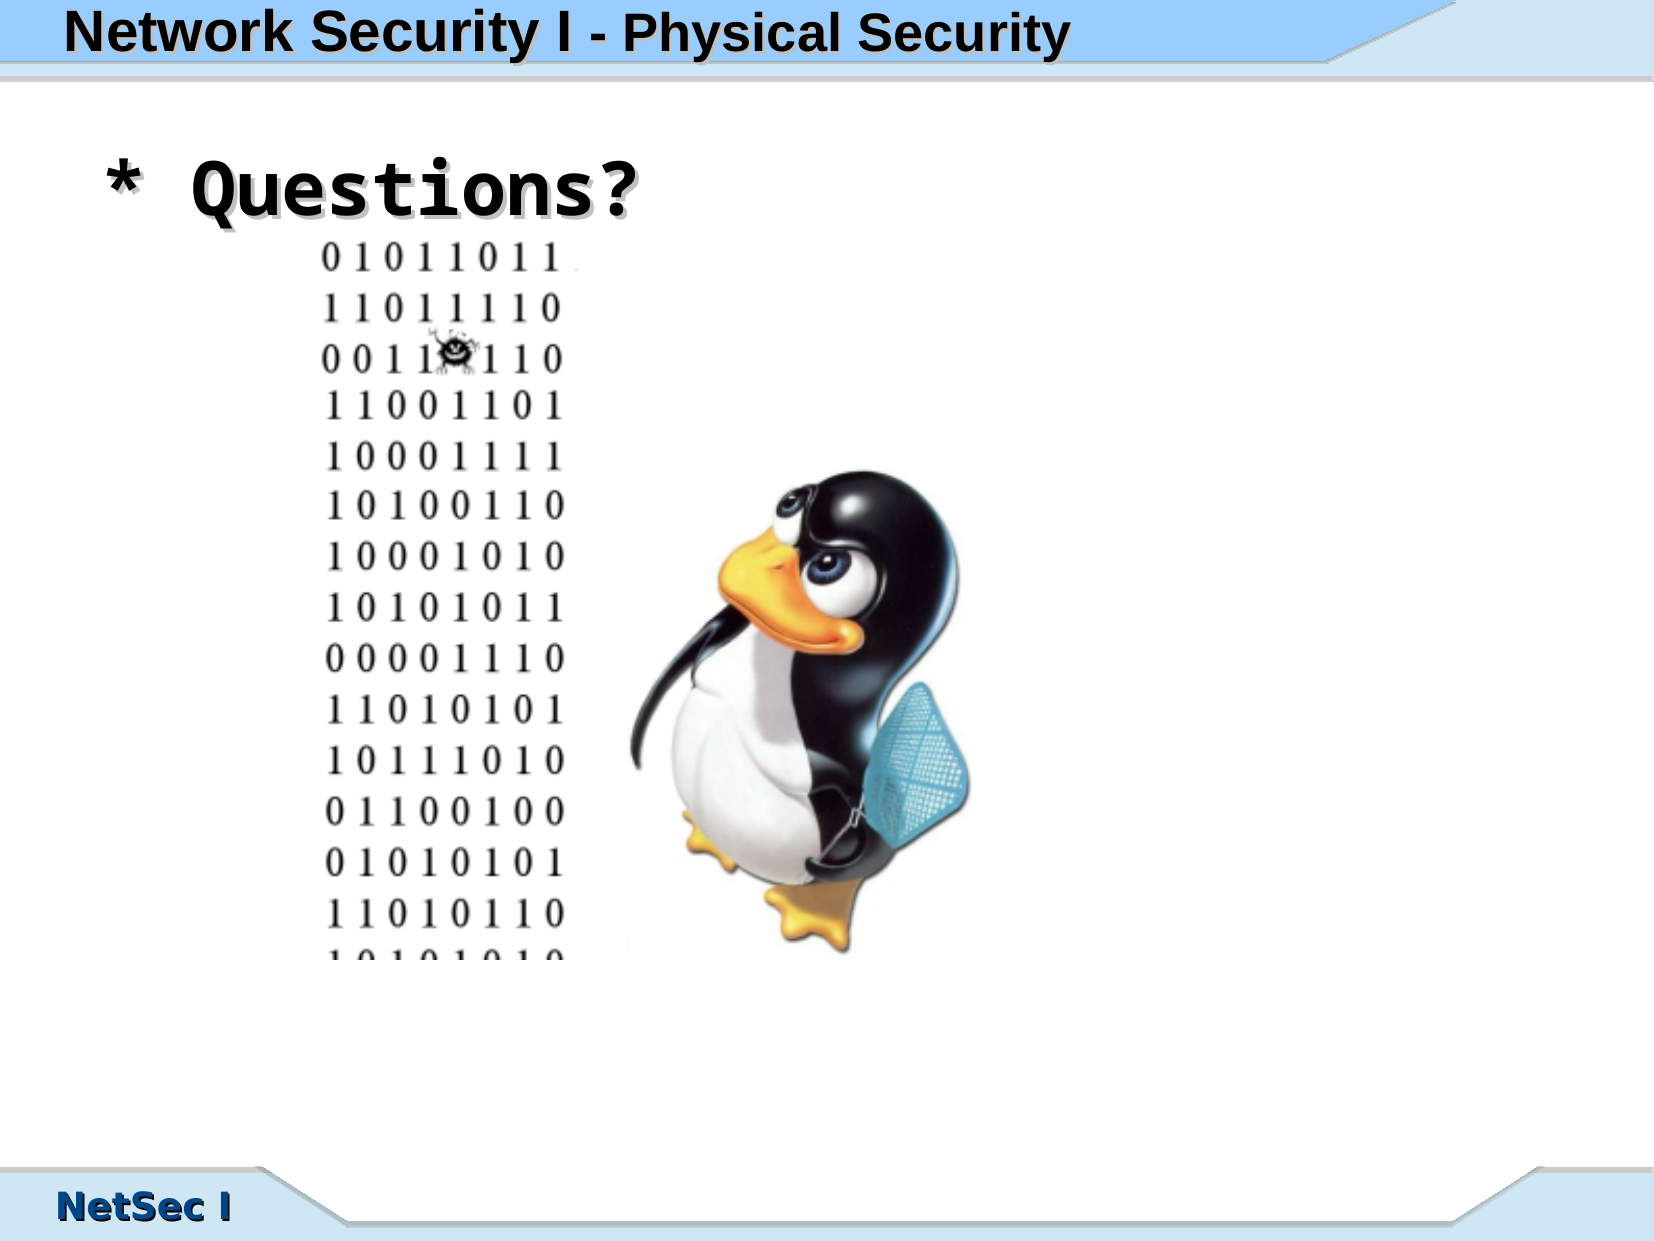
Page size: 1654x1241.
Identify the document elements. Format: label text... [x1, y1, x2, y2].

title Network Security I - Physical Security [31, 0, 1520, 65]
text_box * Questions? [86, 127, 1246, 406]
picture [310, 230, 976, 961]
